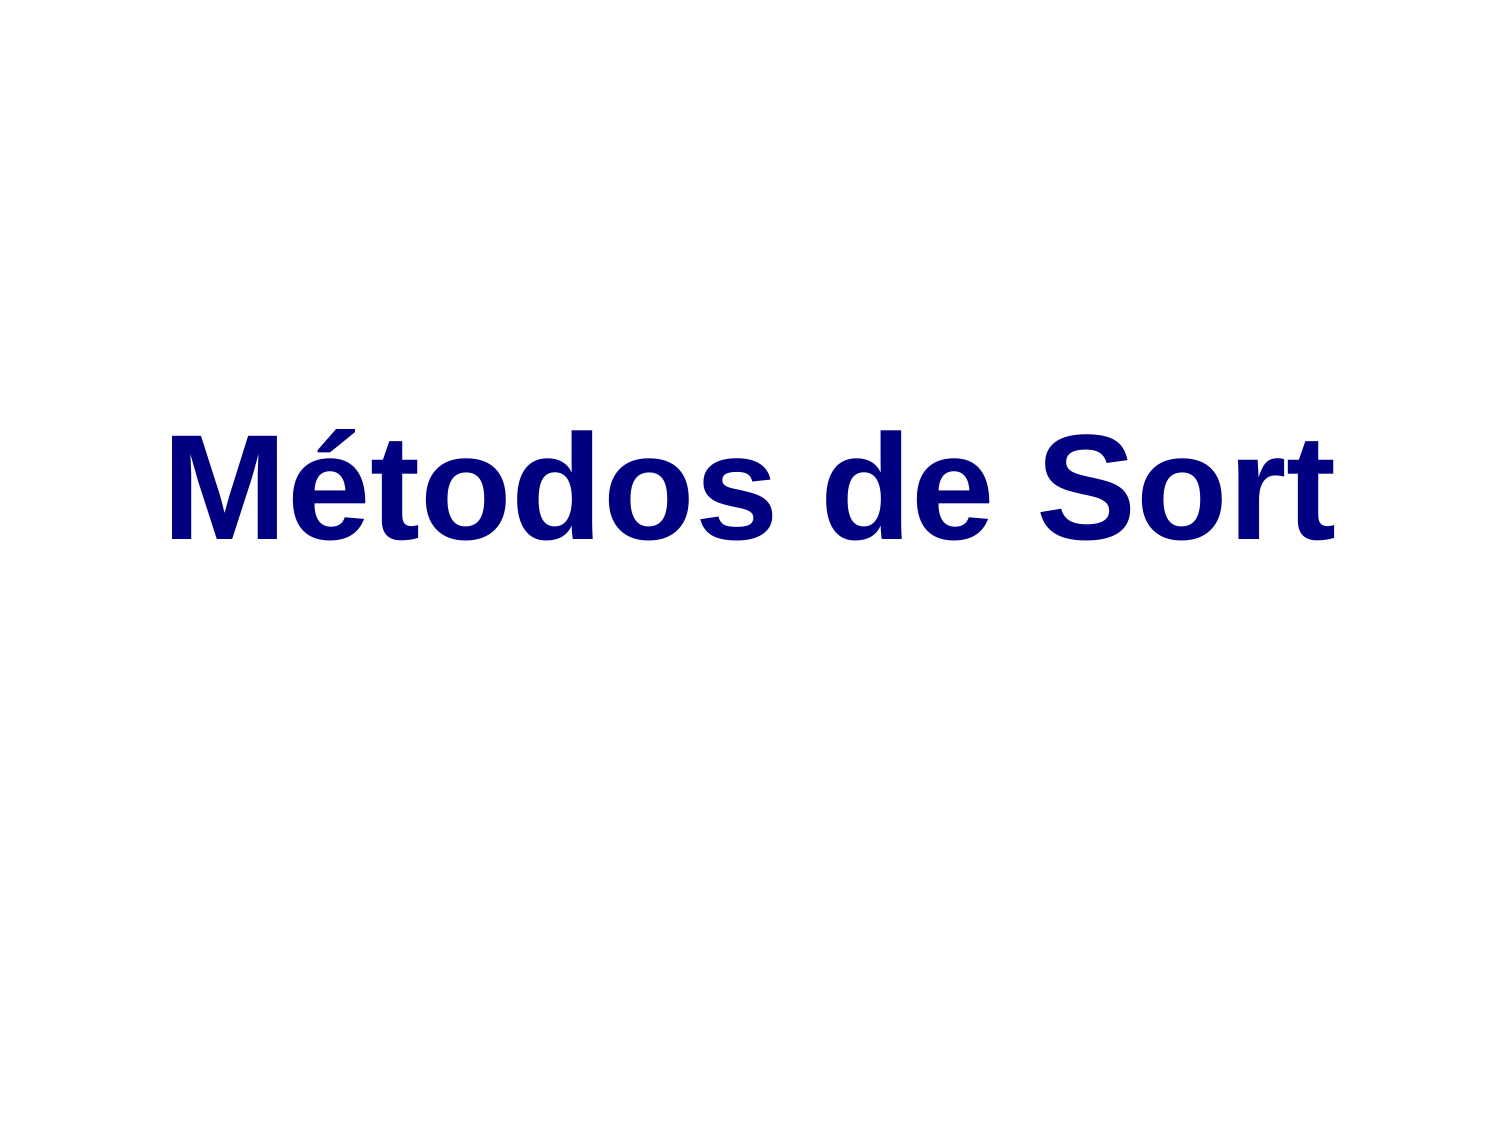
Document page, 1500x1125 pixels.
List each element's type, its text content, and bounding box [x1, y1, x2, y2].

subtitle Métodos de Sort [75, 45, 1426, 915]
